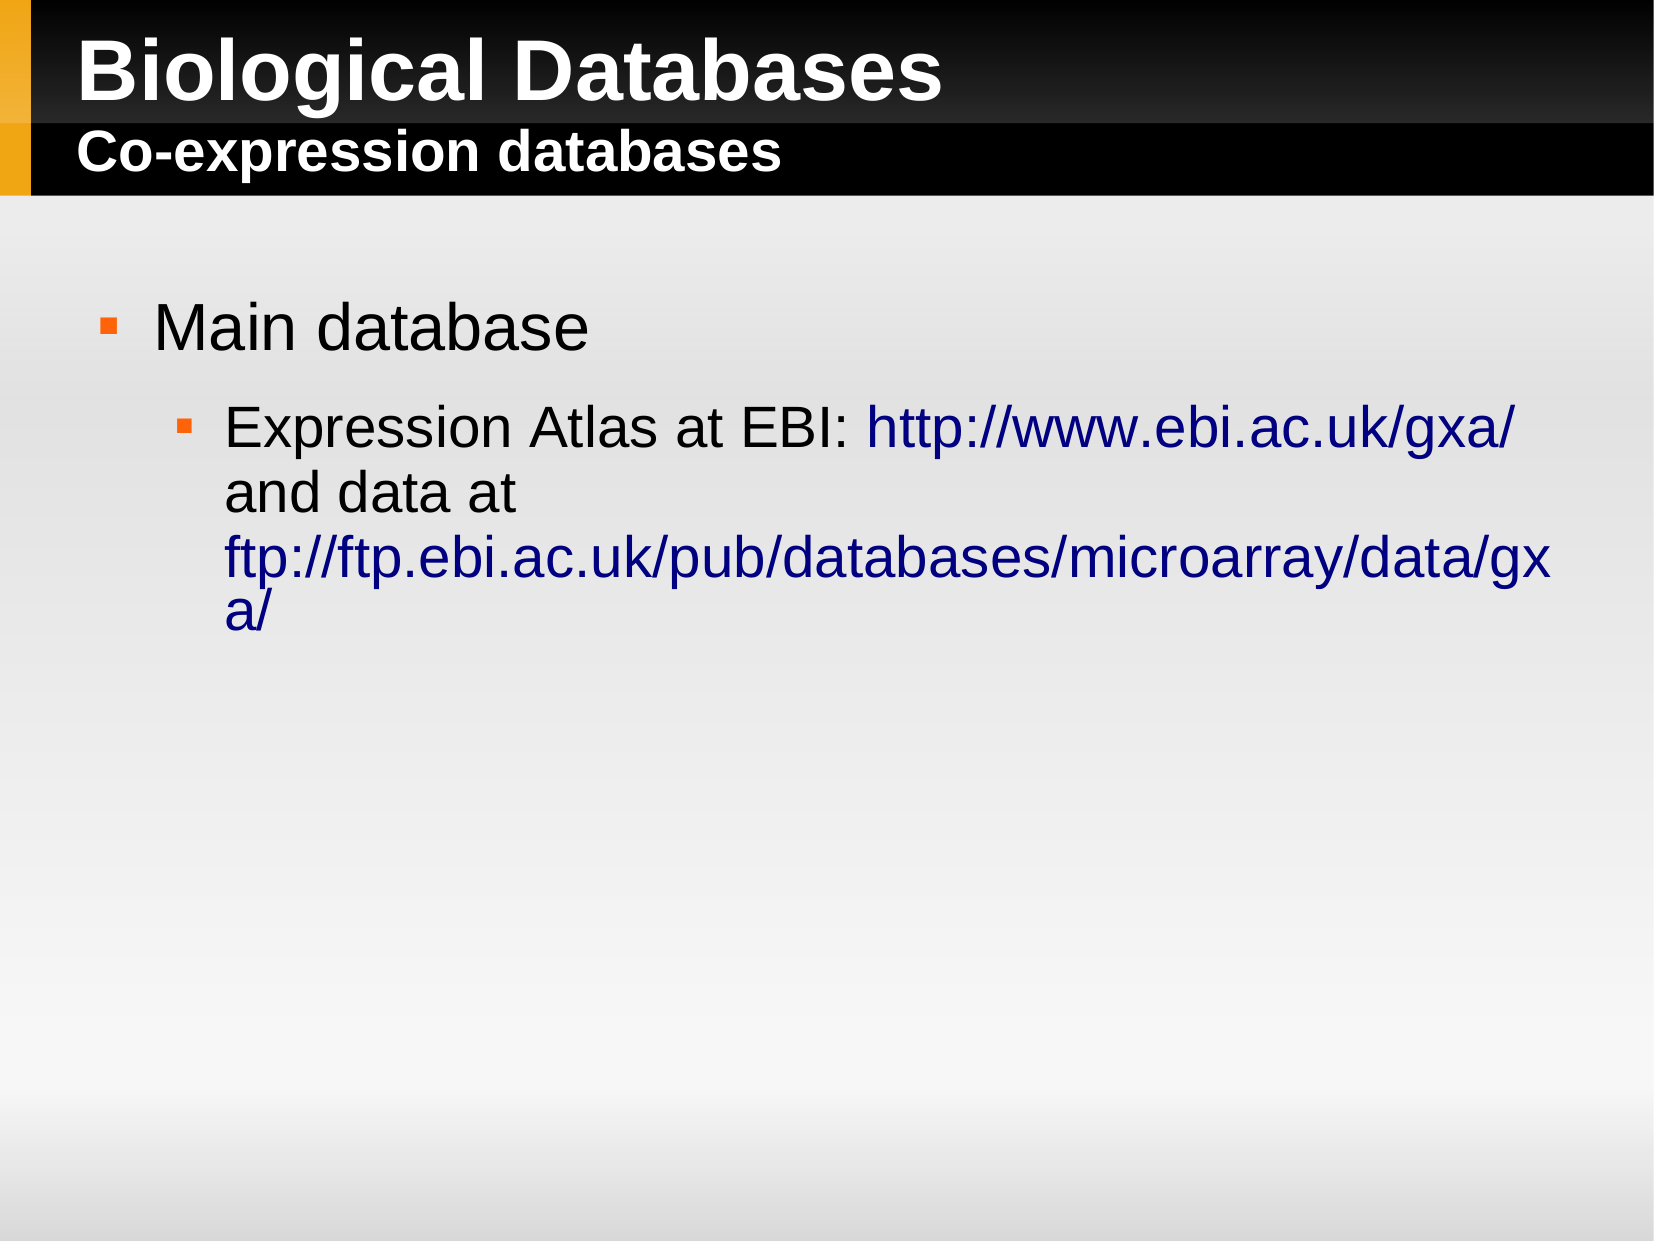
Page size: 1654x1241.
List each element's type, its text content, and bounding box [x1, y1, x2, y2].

list Main database Expression Atlas at EBI: http://www.ebi.ac.uk/gxa/ and data at ftp://ftp.ebi.ac.uk/pub/databases/microarray/data/gxa/ [82, 290, 1571, 1109]
title Biological Databases Co-expression databases [76, 0, 1565, 208]
picture [0, 0, 1654, 1241]
